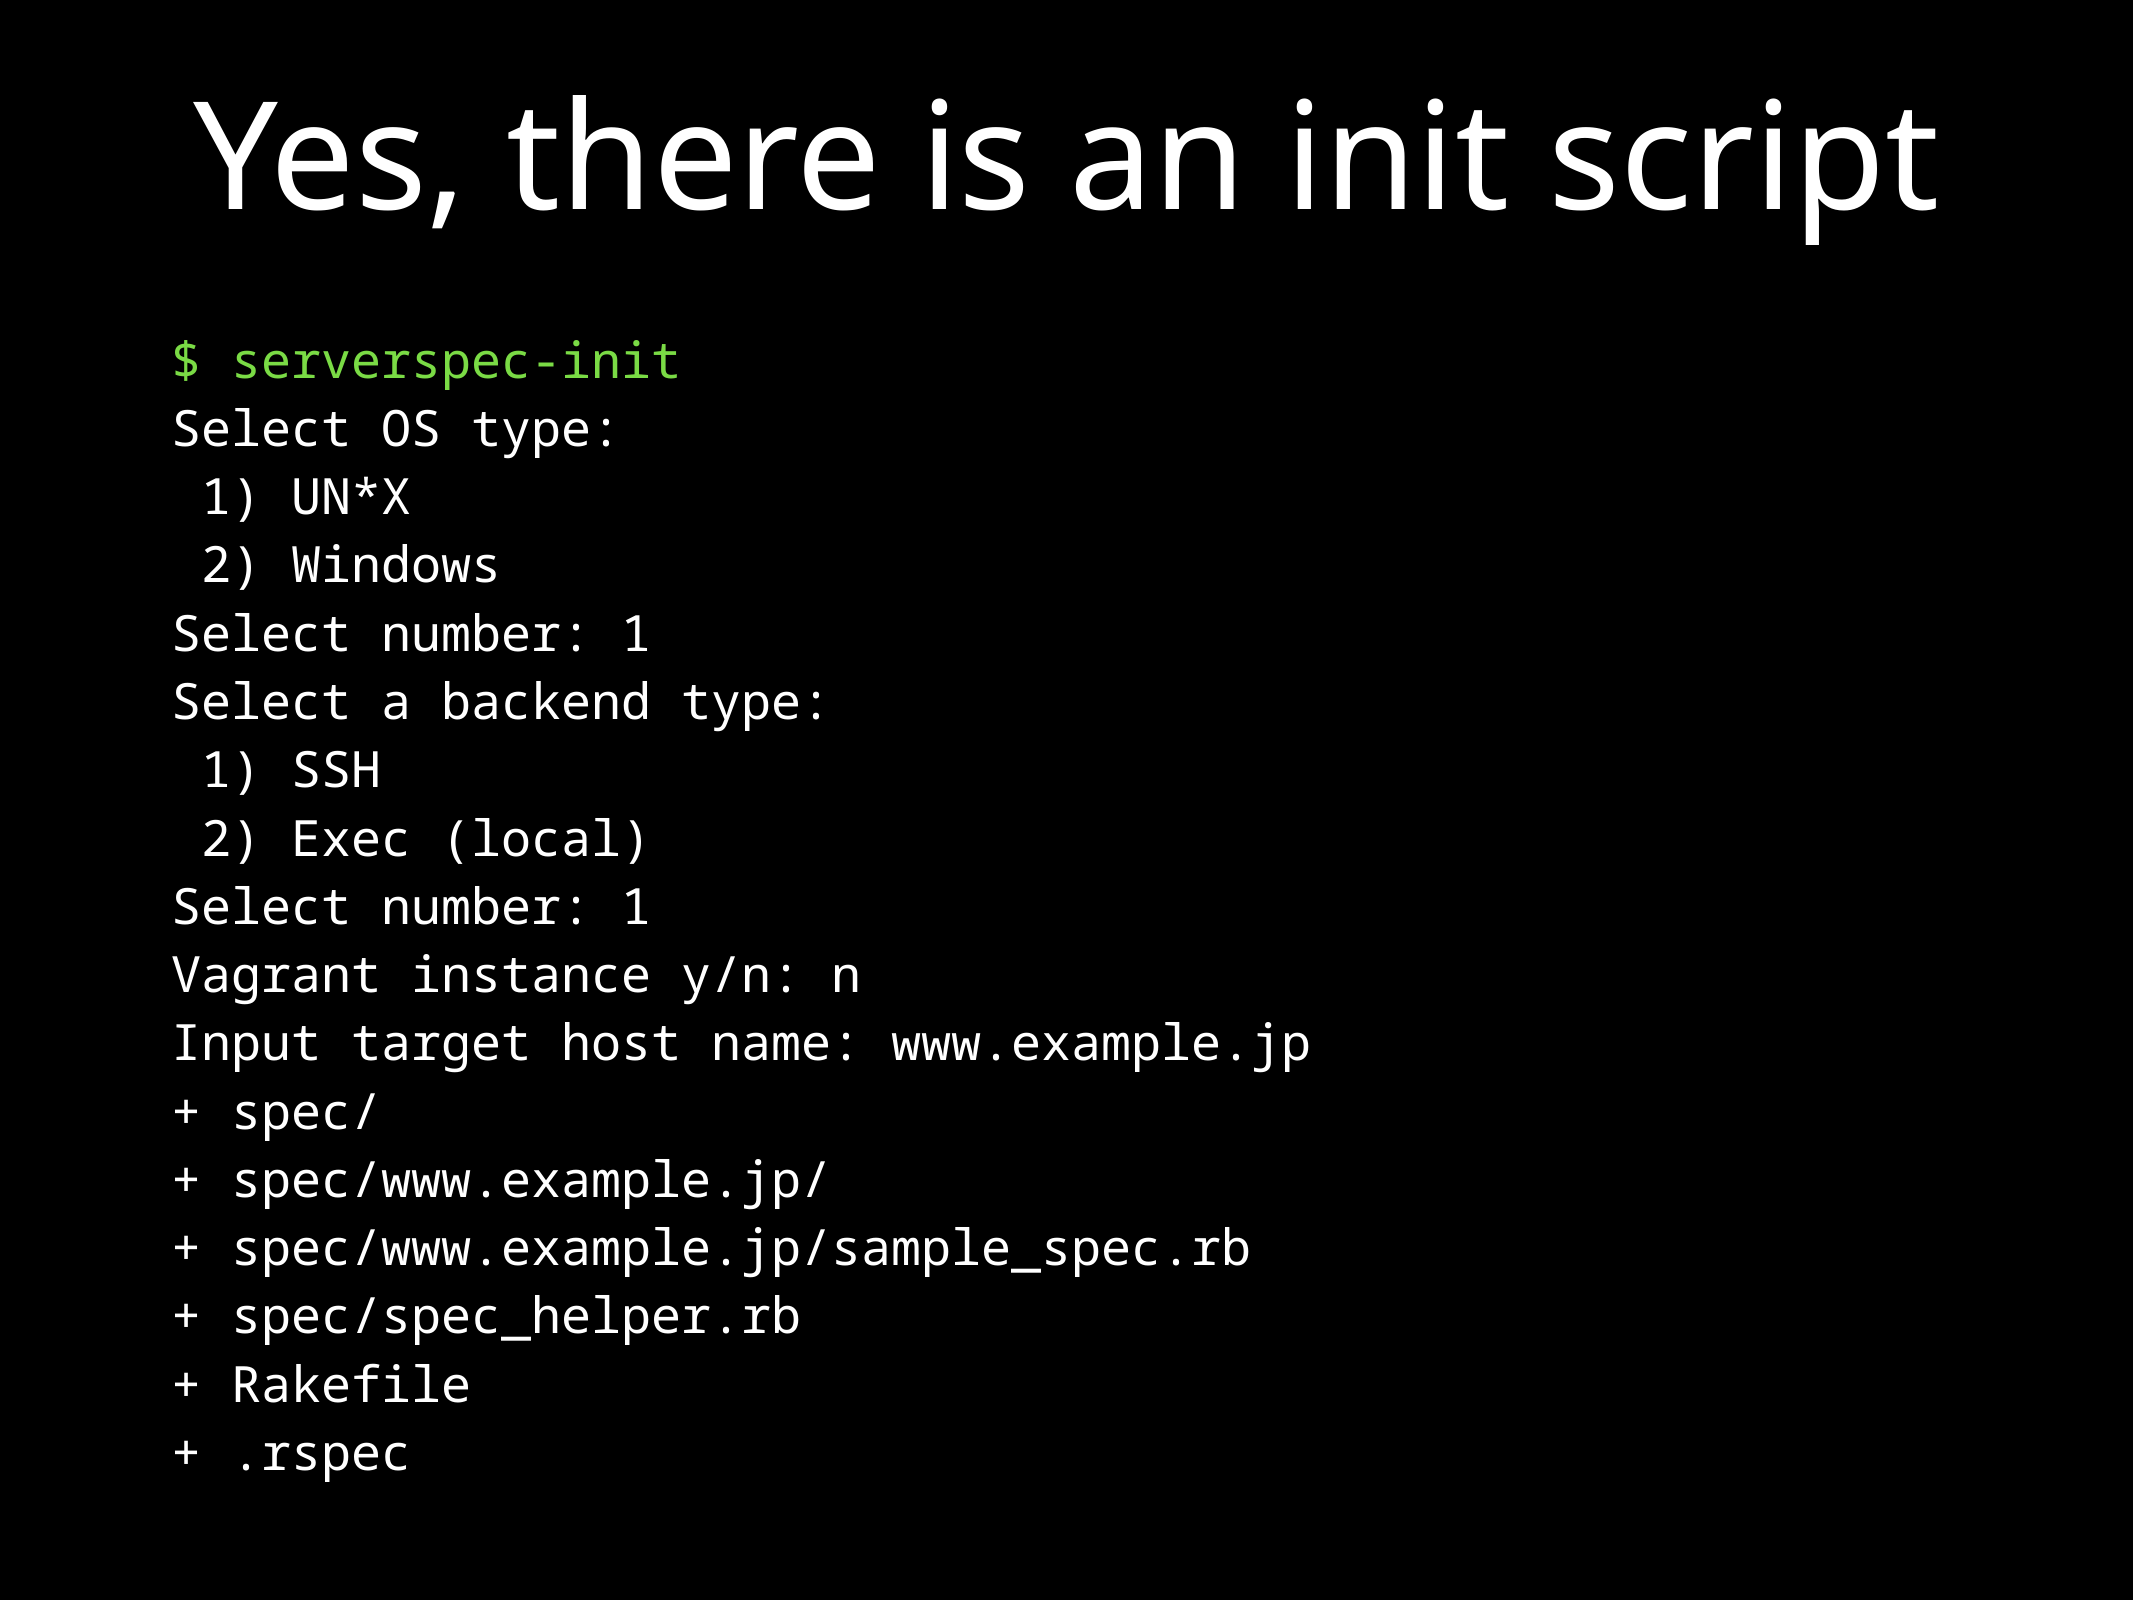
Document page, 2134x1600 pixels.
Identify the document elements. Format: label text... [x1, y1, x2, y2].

text_box $ serverspec-init Select OS type: 1) UN*X 2) Windows Select number: 1 Select a backend type: 1) SSH 2) Exec (local) Select number: 1 Vagrant instance y/n: n Input target host name: www.example.jp + spec/ + spec/www.example.jp/ + spec/www.example.jp/sample_spec.rb + spec/spec_helper.rb + Rakefile + .rspec [156, 317, 1978, 1567]
text_box Yes, there is an init script [156, 41, 1978, 317]
